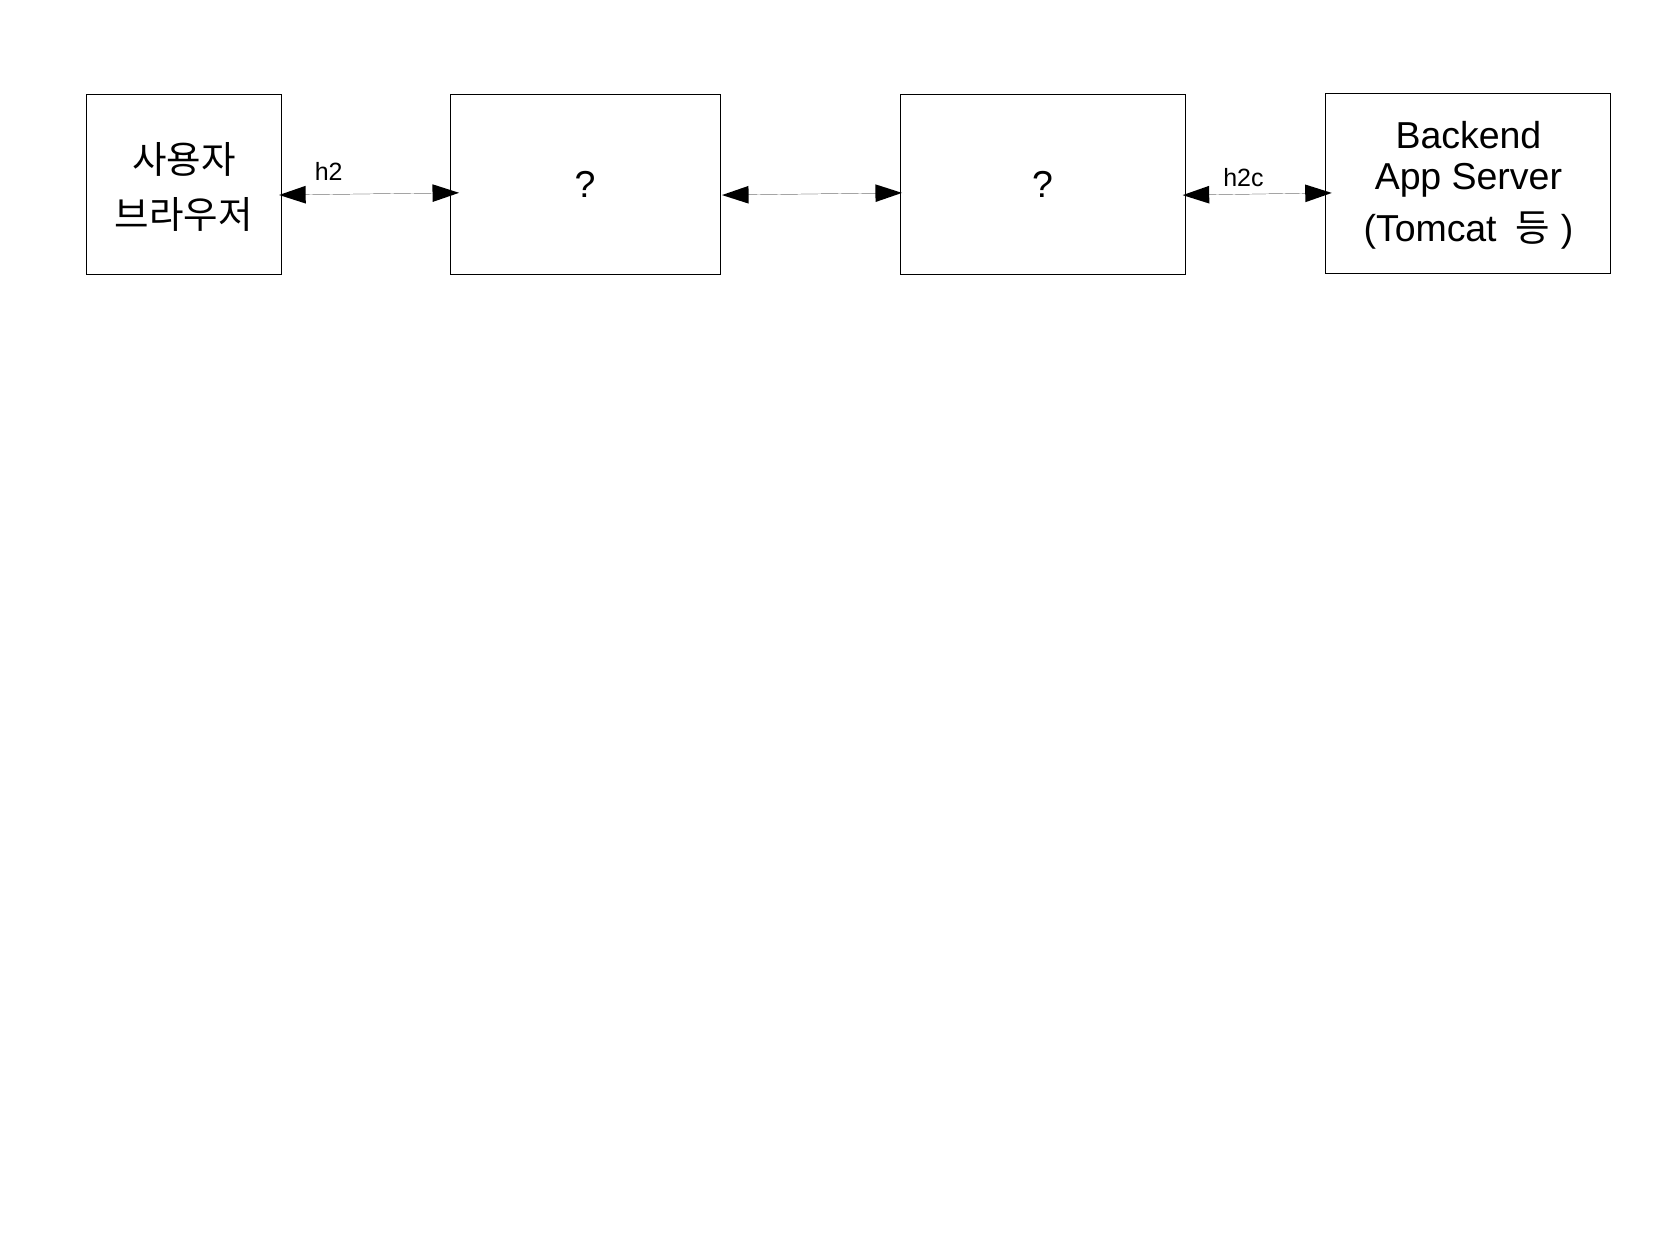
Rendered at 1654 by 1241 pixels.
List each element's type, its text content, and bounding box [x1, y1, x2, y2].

text_box h2c [1210, 194, 1305, 199]
text_box ? [450, 94, 721, 275]
text_box Backend App Server (Tomcat 등) [1325, 93, 1611, 274]
text_box 사용자 브라우저 [86, 94, 282, 275]
text_box h2 [300, 150, 466, 193]
text_box h2c [1208, 155, 1374, 199]
text_box ? [900, 94, 1186, 275]
